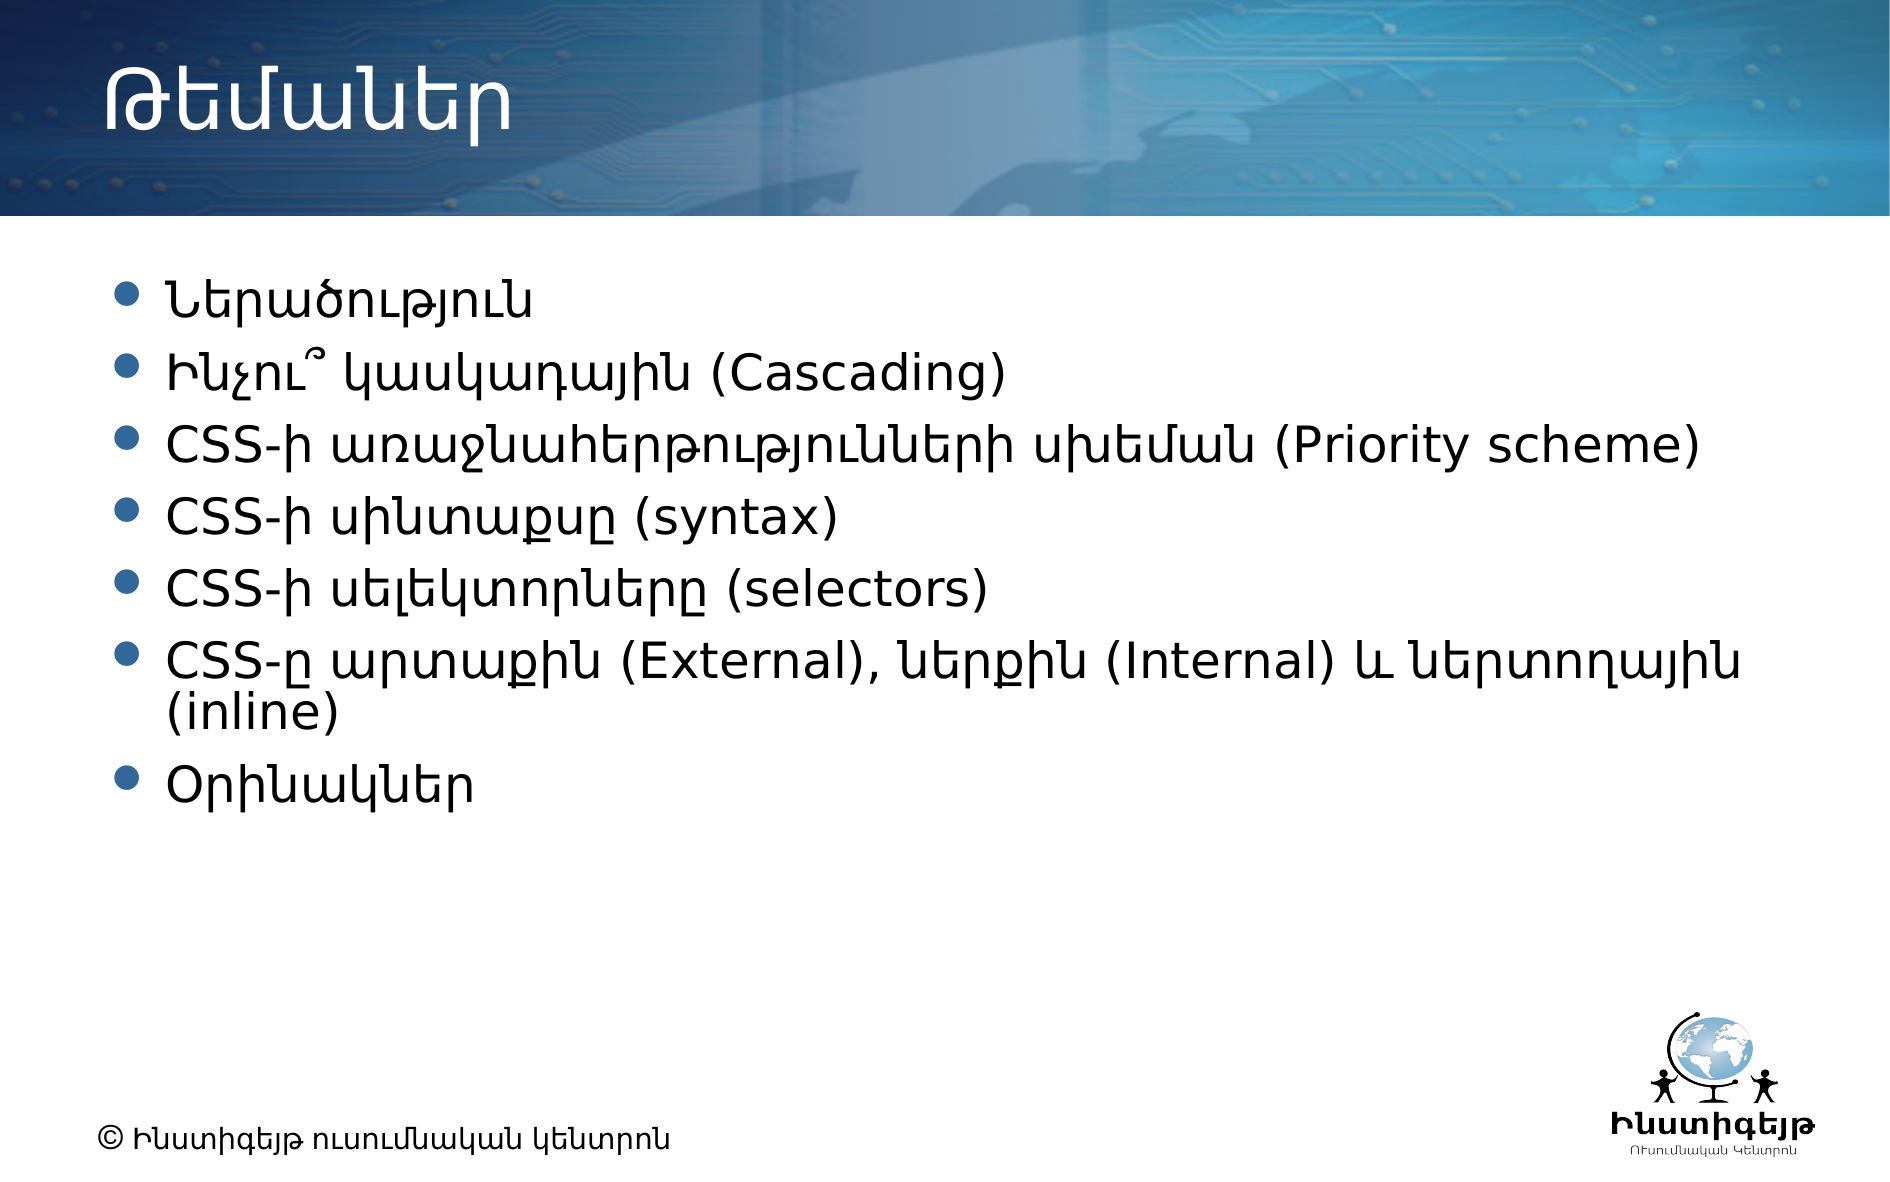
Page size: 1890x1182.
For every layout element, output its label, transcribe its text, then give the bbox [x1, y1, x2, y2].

picture [1612, 1012, 1815, 1157]
picture [0, 0, 1890, 216]
list Ներածություն Ինչու՞ կասկադային (Cascading) CSS-ի առաջնահերթությունների սխեման (Priority scheme) CSS-ի սինտաքսը (syntax) CSS-ի սելեկտորները (selectors) CSS-ը արտաքին (External), ներքին (Internal) և ներտողային (inline) Օրինակներ [110, 276, 1801, 296]
